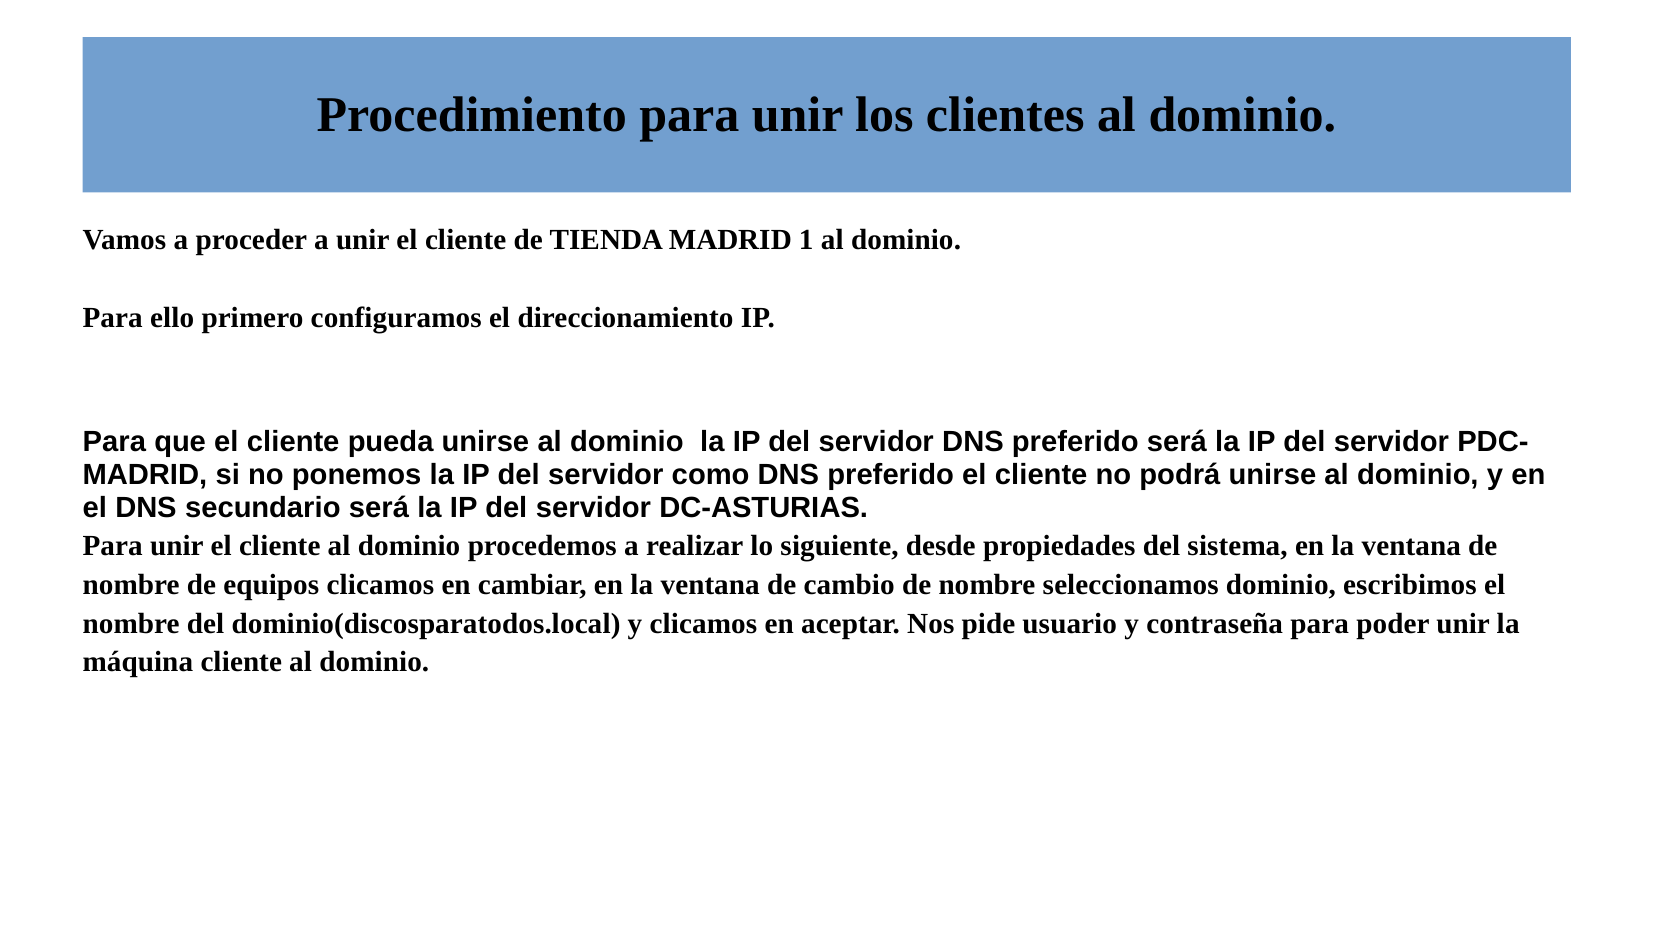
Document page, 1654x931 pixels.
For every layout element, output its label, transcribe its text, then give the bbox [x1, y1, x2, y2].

title Procedimiento para unir los clientes al dominio. [82, 37, 1571, 193]
list Vamos a proceder a unir el cliente de TIENDA MADRID 1 al dominio. Para ello primero configuramos el direccionamiento IP. Para que el cliente pueda unirse al dominio la IP del servidor DNS preferido será la IP del servidor PDC-MADRID, si no ponemos la IP del servidor como DNS preferido el cliente no podrá unirse al dominio, y en el DNS secundario será la IP del servidor DC-ASTURIAS. Para unir el cliente al dominio procedemos a realizar lo siguiente, desde propiedades del sistema, en la ventana de nombre de equipos clicamos en cambiar, en la ventana de cambio de nombre seleccionamos dominio, escribimos el nombre del dominio(discosparatodos.local) y clicamos en aceptar. Nos pide usuario y contraseña para poder unir la máquina cliente al dominio. [82, 217, 1571, 758]
